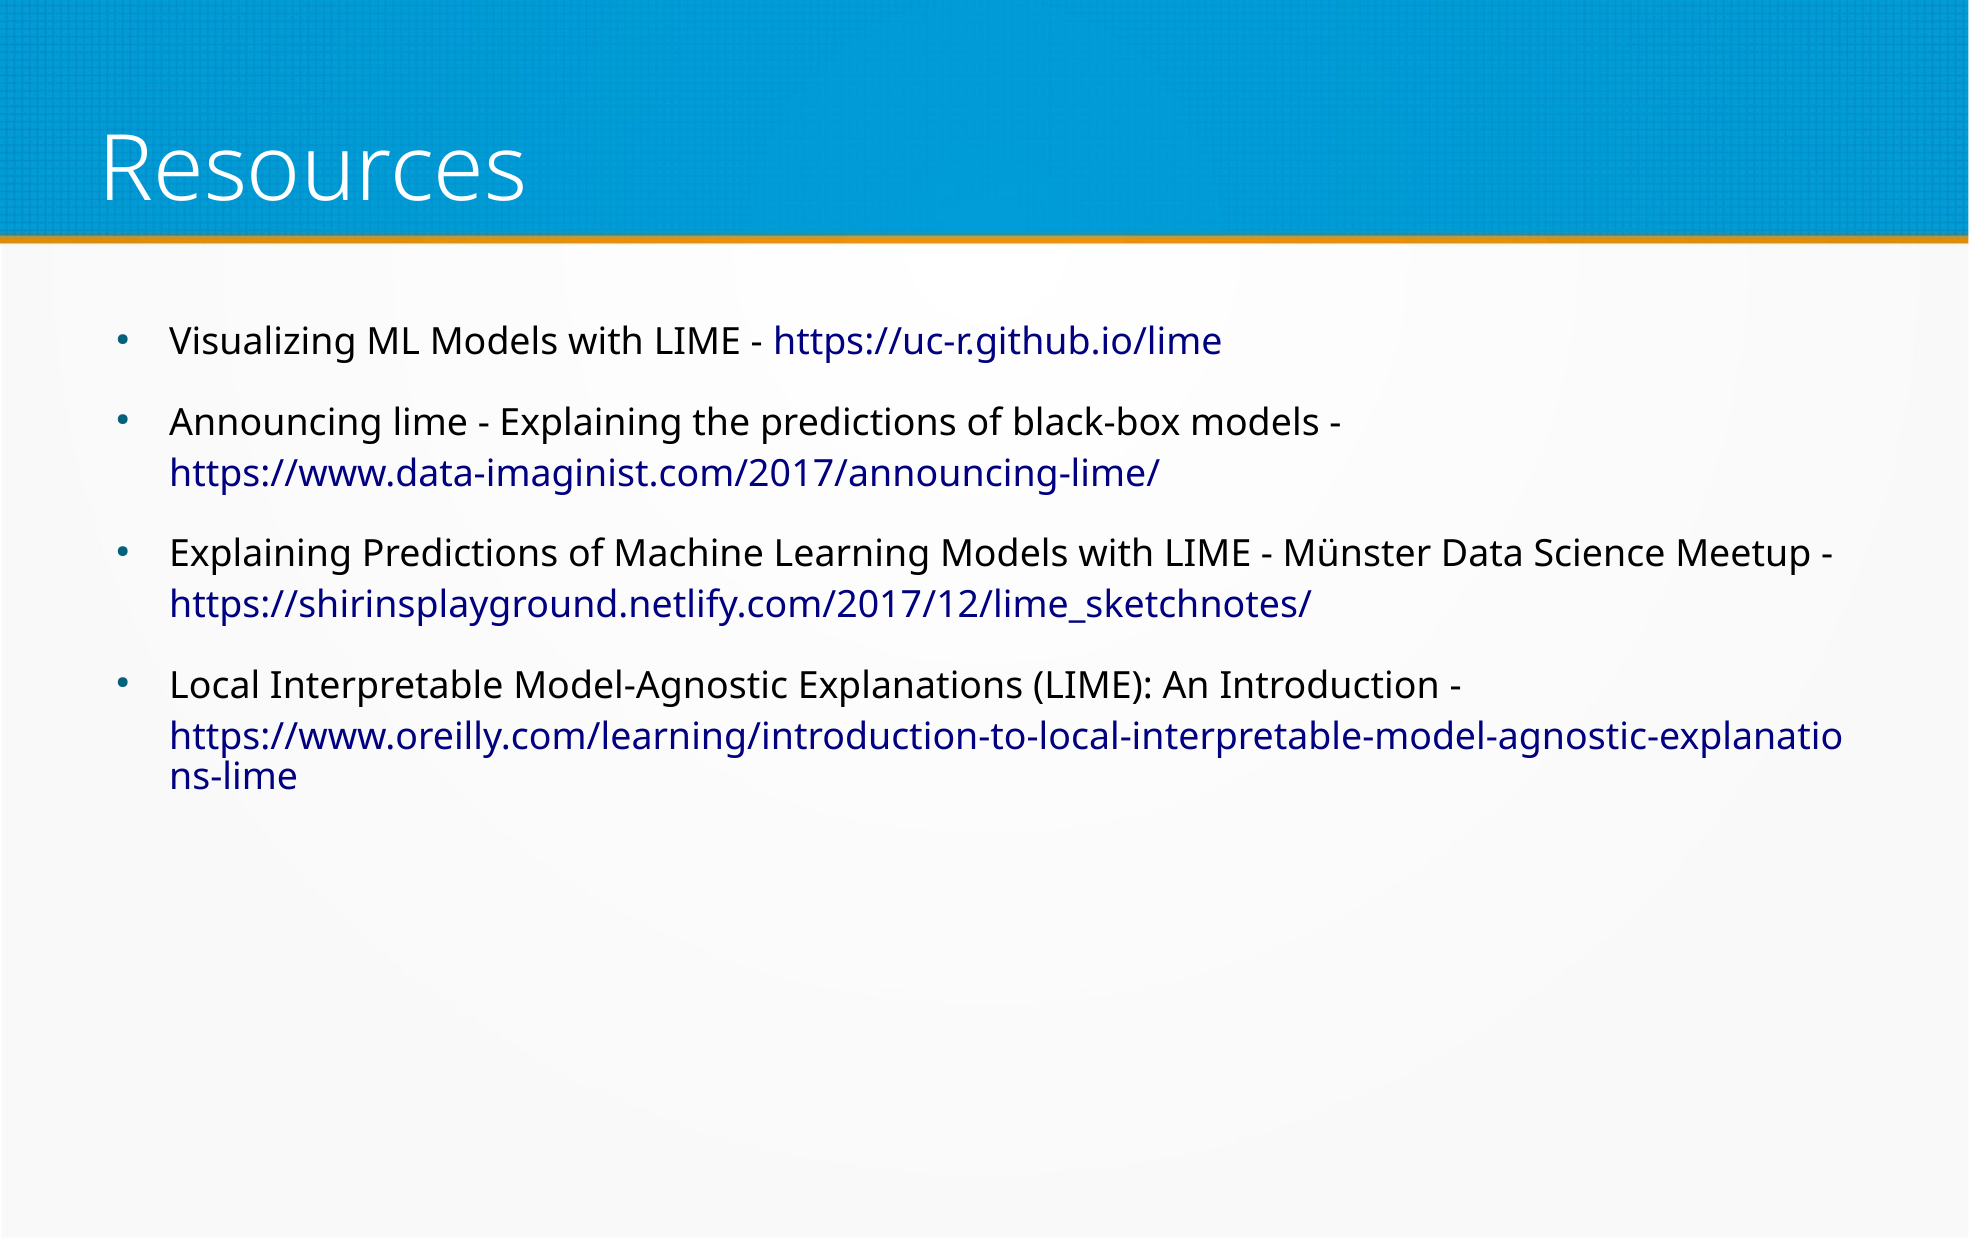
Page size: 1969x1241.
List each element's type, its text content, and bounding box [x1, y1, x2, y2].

picture [0, 233, 1969, 1241]
title Resources [98, 19, 1870, 227]
list Visualizing ML Models with LIME - https://uc-r.github.io/lime Announcing lime - Explaining the predictions of black-box models - https://www.data-imaginist.com/2017/announcing-lime/ Explaining Predictions of Machine Learning Models with LIME - Münster Data Science Meetup - https://shirinsplayground.netlify.com/2017/12/lime_sketchnotes/ Local Interpretable Model-Agnostic Explanations (LIME): An Introduction - https://www.oreilly.com/learning/introduction-to-local-interpretable-model-agnostic-explanations-lime [98, 315, 1861, 1081]
